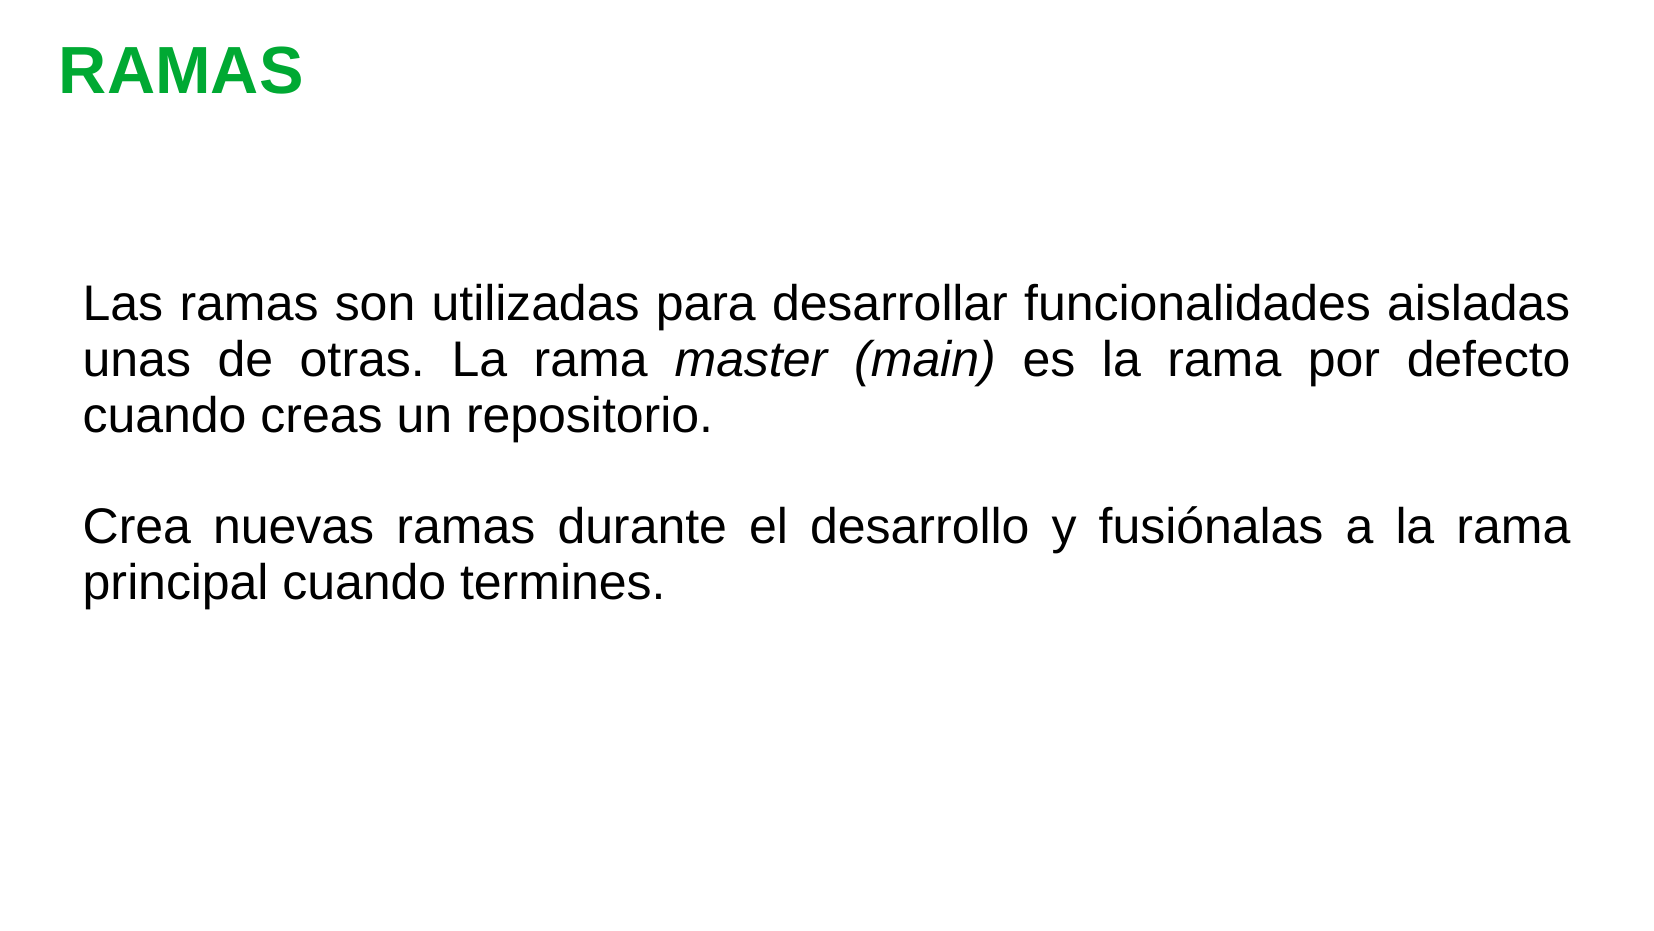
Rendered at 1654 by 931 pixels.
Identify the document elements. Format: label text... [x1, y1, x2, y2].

subtitle Las ramas son utilizadas para desarrollar funcionalidades aisladas unas de otras. La rama master (main) es la rama por defecto cuando creas un repositorio. Crea nuevas ramas durante el desarrollo y fusiónalas a la rama principal cuando termines. [82, 236, 1571, 649]
title RAMAS [59, 24, 1548, 118]
